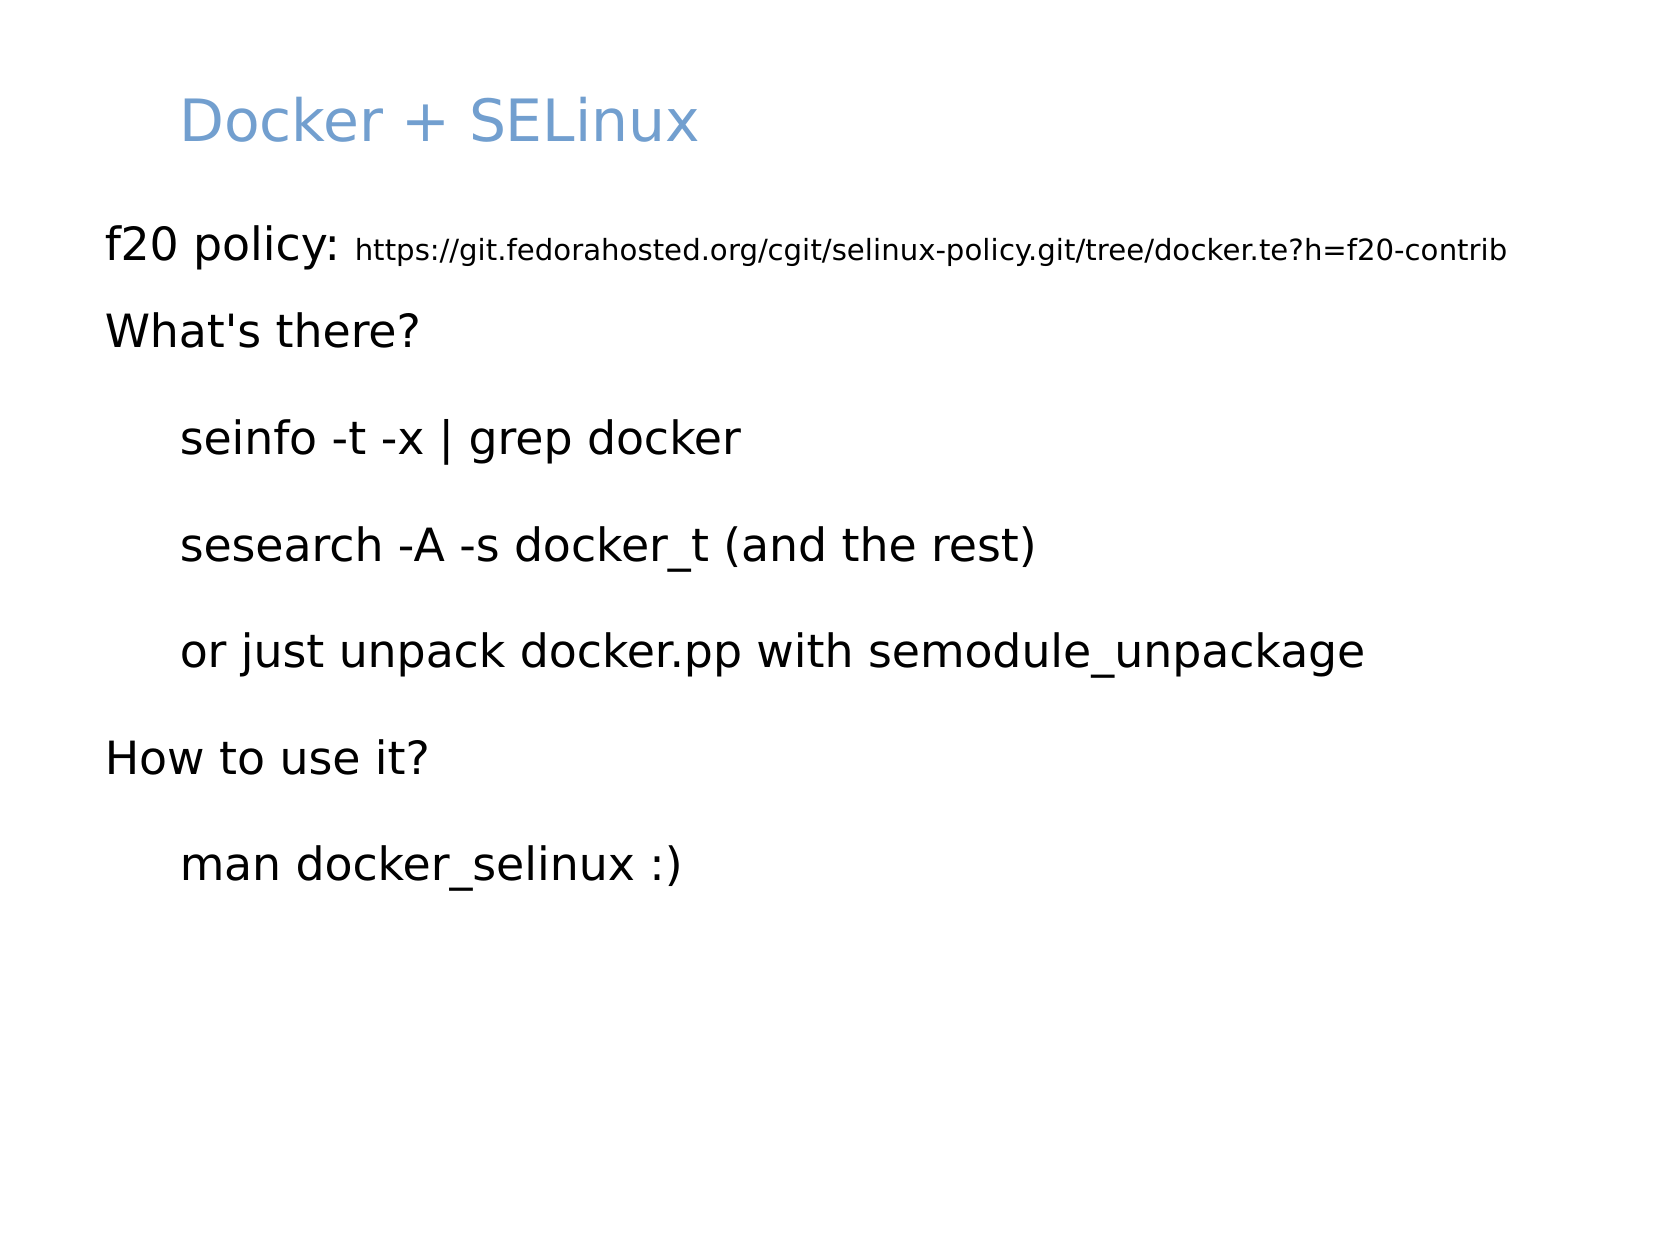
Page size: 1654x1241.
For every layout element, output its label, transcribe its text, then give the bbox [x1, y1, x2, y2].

text_box Docker + SELinux [164, 79, 715, 163]
text_box f20 policy: https://git.fedorahosted.org/cgit/selinux-policy.git/tree/docker.te?h=f20-contrib What's there? seinfo -t -x | grep docker sesearch -A -s docker_t (and the rest) or just unpack docker.pp with semodule_unpackage How to use it? man docker_selinux :) [90, 210, 1523, 934]
